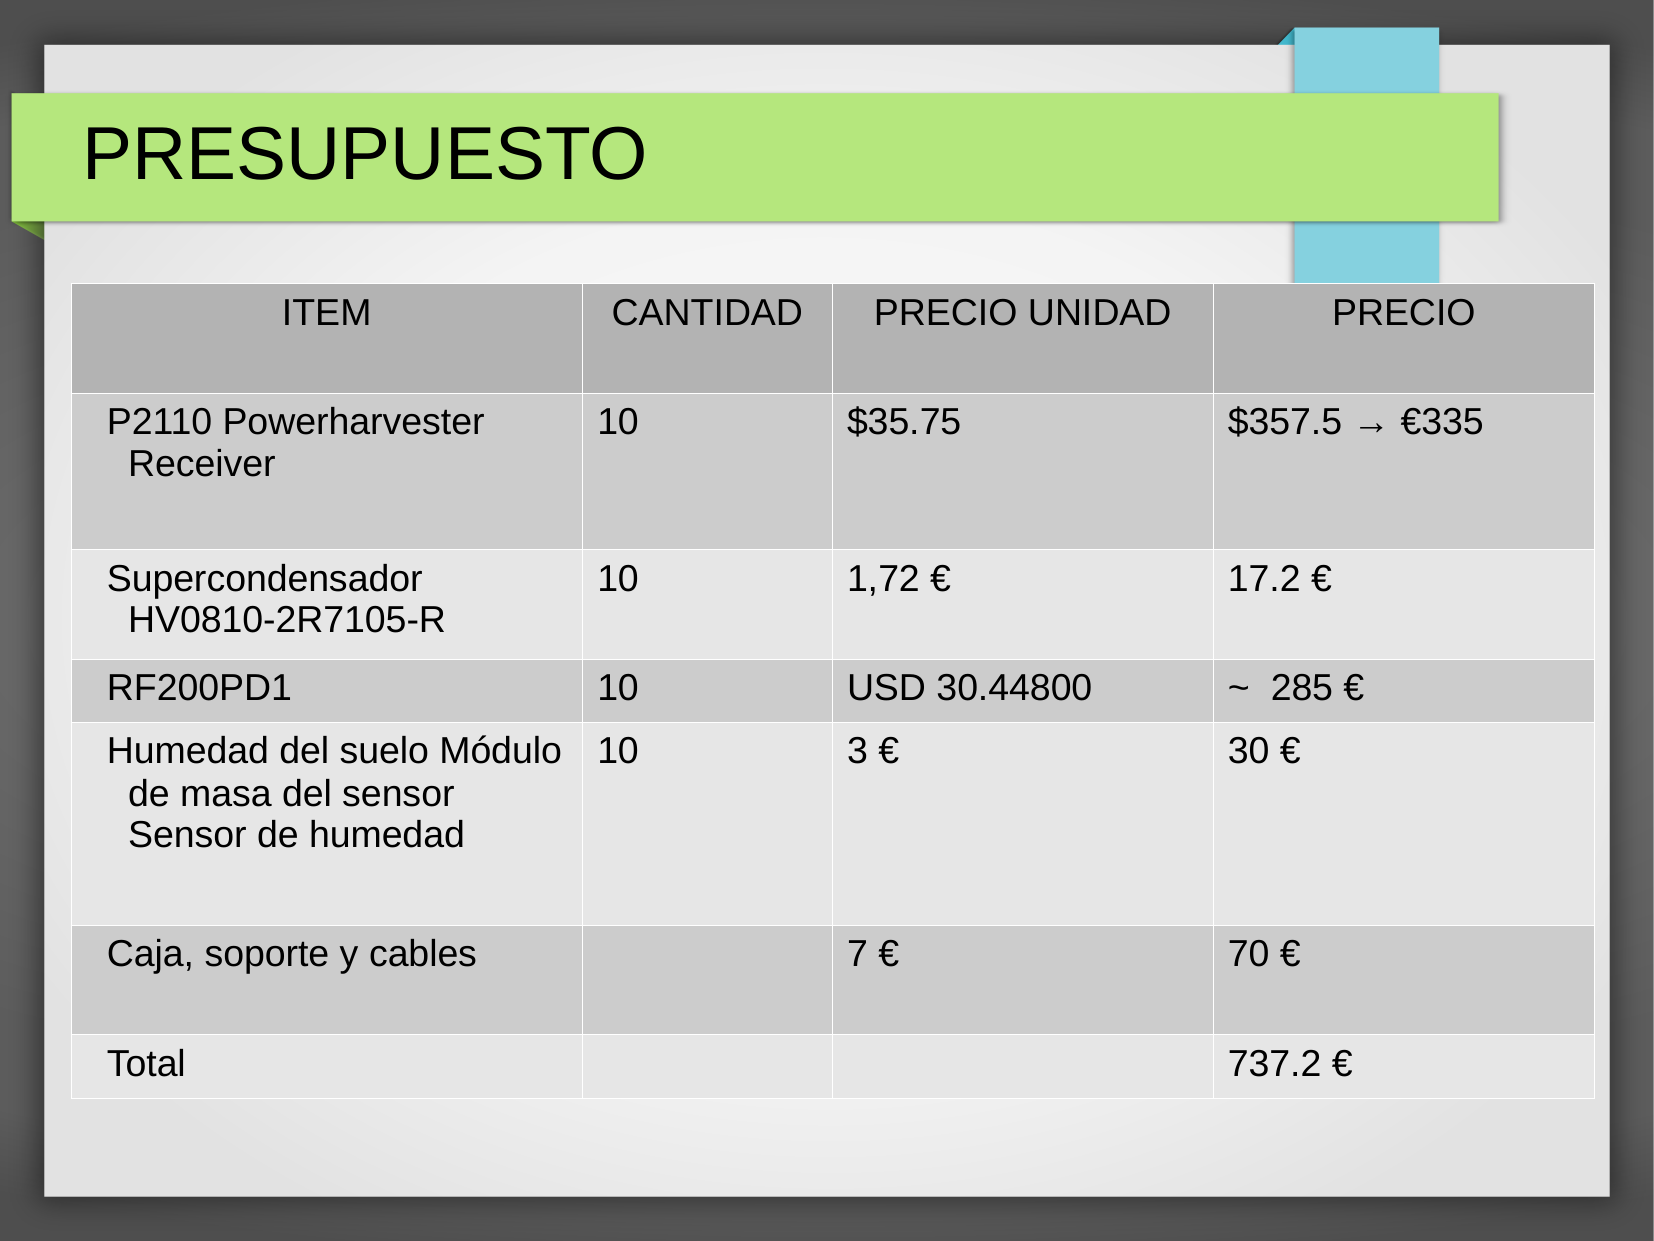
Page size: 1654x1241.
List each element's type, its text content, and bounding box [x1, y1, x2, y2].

table_cell $35.75 [833, 394, 1213, 549]
table_cell 10 [583, 550, 832, 659]
table_header CANTIDAD [583, 284, 832, 393]
table_cell 7 € [833, 926, 1213, 1034]
table_cell Humedad del suelo Módulo de masa del sensor Sensor de humedad [72, 723, 582, 925]
table_cell 70 € [1214, 926, 1594, 1034]
table_cell ~ 285 € [1214, 660, 1594, 722]
table_cell RF200PD1 [72, 660, 582, 722]
picture [0, 0, 1654, 1241]
table_cell 3 € [833, 723, 1213, 925]
table_cell 10 [583, 394, 832, 549]
table_cell $357.5 → €335 [1214, 394, 1594, 549]
table_cell Total [72, 1035, 582, 1098]
table_cell 10 [583, 660, 832, 722]
table_cell 1,72 € [833, 550, 1213, 659]
table_cell 737.2 € [1214, 1035, 1594, 1098]
table_cell [583, 1035, 832, 1098]
table_header PRECIO UNIDAD [833, 284, 1213, 393]
table_cell 10 [583, 723, 832, 925]
table_cell [583, 926, 832, 1034]
table_cell USD 30.44800 [833, 660, 1213, 722]
table_cell [833, 1035, 1213, 1098]
table_header PRECIO [1214, 284, 1594, 393]
table_cell P2110 Powerharvester Receiver [72, 394, 582, 549]
table_cell Supercondensador HV0810-2R7105-R [72, 550, 582, 659]
table_header ITEM [72, 284, 582, 393]
title PRESUPUESTO [82, 94, 1264, 213]
table_cell Caja, soporte y cables [72, 926, 582, 1034]
table_cell 30 € [1214, 723, 1594, 925]
table_cell 17.2 € [1214, 550, 1594, 659]
